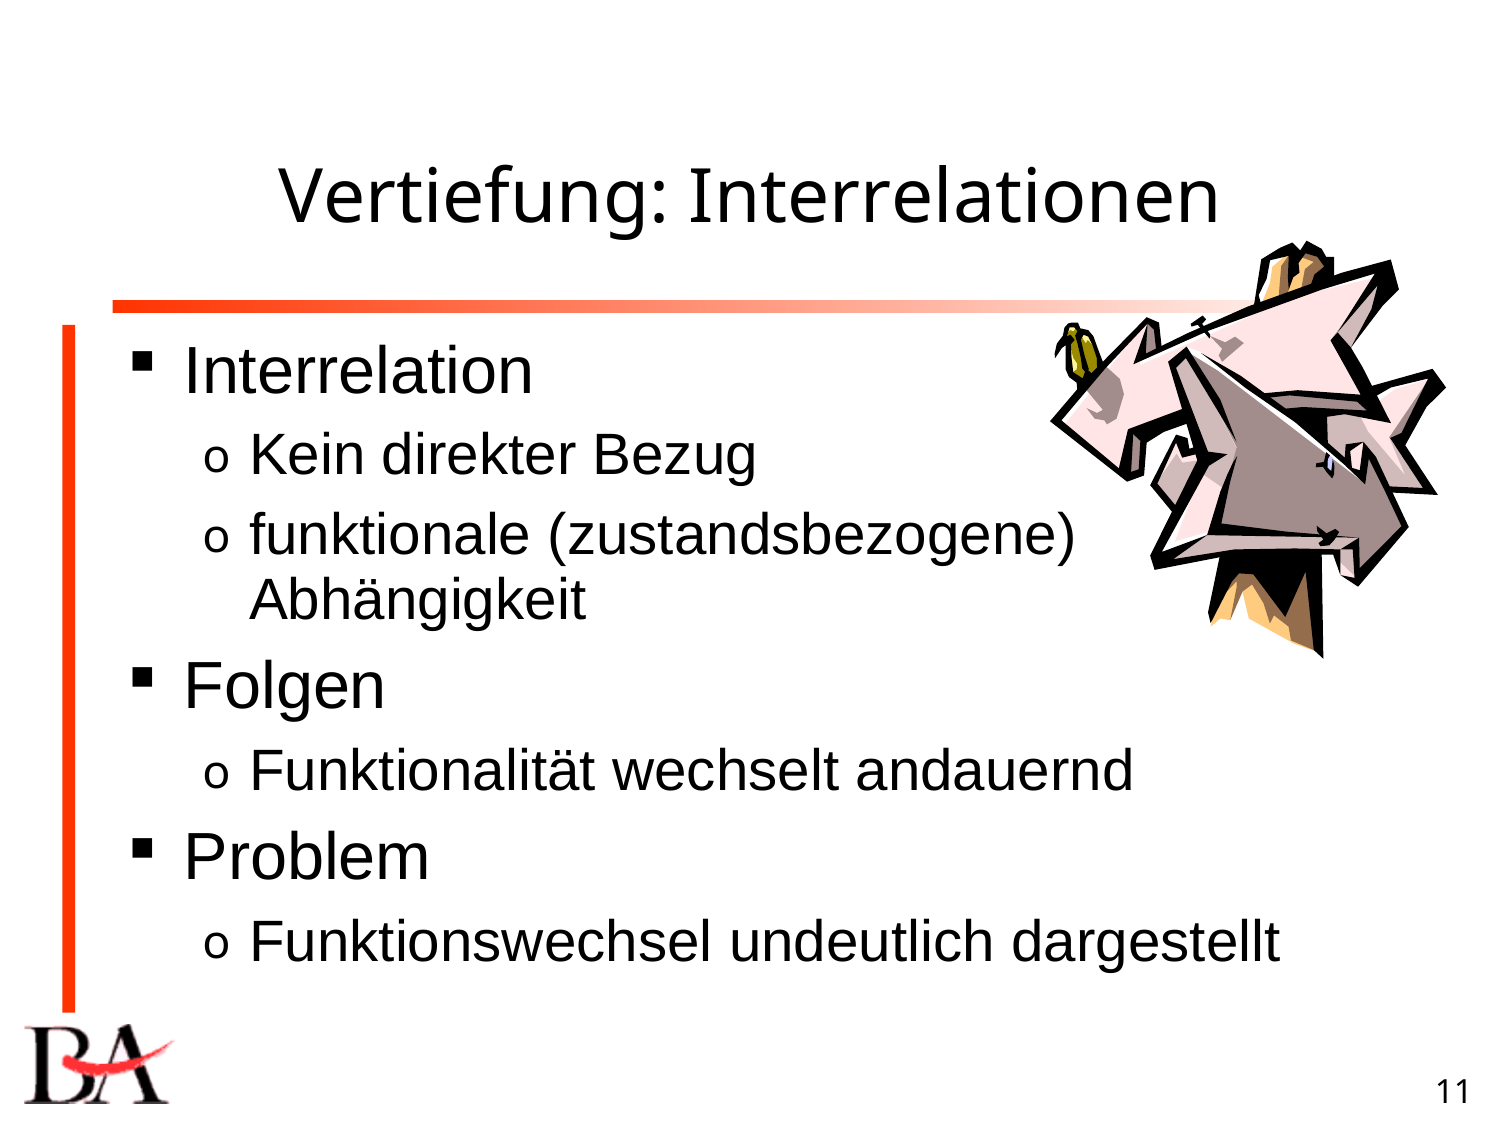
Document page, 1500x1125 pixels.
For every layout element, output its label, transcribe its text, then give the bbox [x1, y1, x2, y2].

list Interrelation Kein direkter Bezug funktionale (zustandsbezogene) Abhängigkeit Folgen Funktionalität wechselt andauernd Problem Funktionswechsel undeutlich dargestellt [112, 324, 1388, 1051]
title Vertiefung: Interrelationen [112, 99, 1388, 288]
picture [24, 1024, 175, 1104]
picture [1050, 237, 1450, 663]
